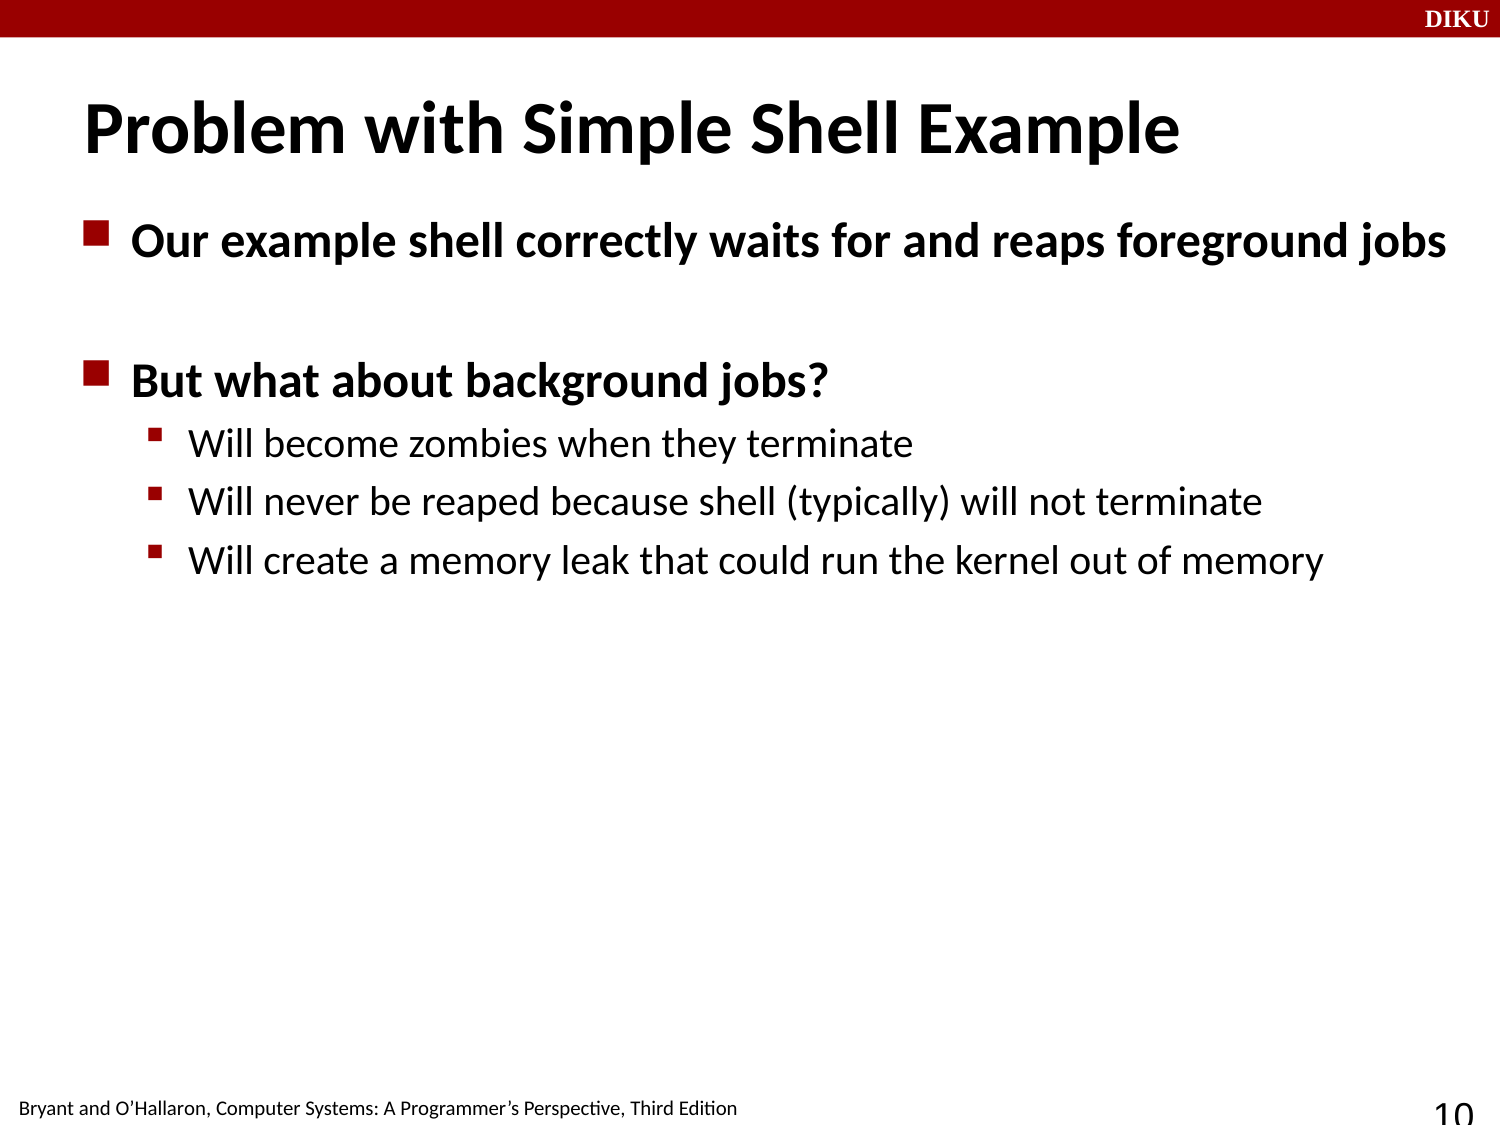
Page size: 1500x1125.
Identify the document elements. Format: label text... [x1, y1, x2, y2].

text_box Problem with Simple Shell Example [69, 59, 1500, 188]
text_box Our example shell correctly waits for and reaps foreground jobs But what about background jobs? Will become zombies when they terminate Will never be reaped because shell (typically) will not terminate Will create a memory leak that could run the kernel out of memory [69, 200, 1472, 775]
